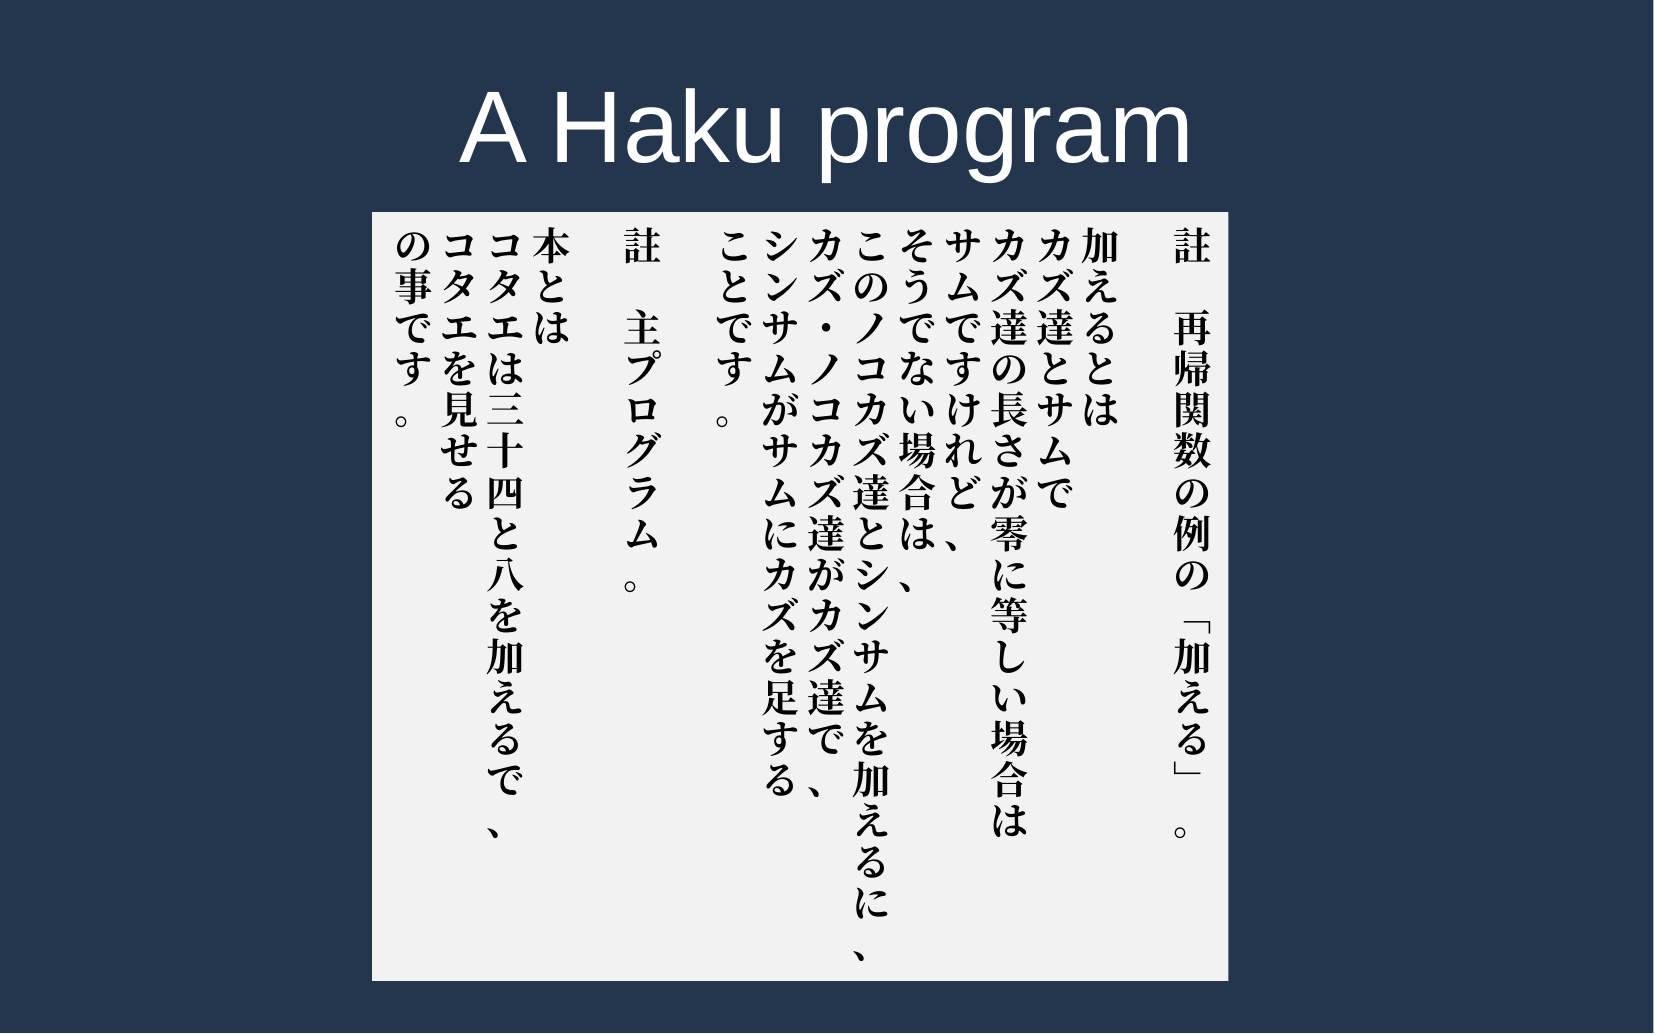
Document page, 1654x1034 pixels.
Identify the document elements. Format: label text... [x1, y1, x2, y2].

title A Haku program [82, 41, 1571, 214]
picture [354, 212, 1241, 1004]
